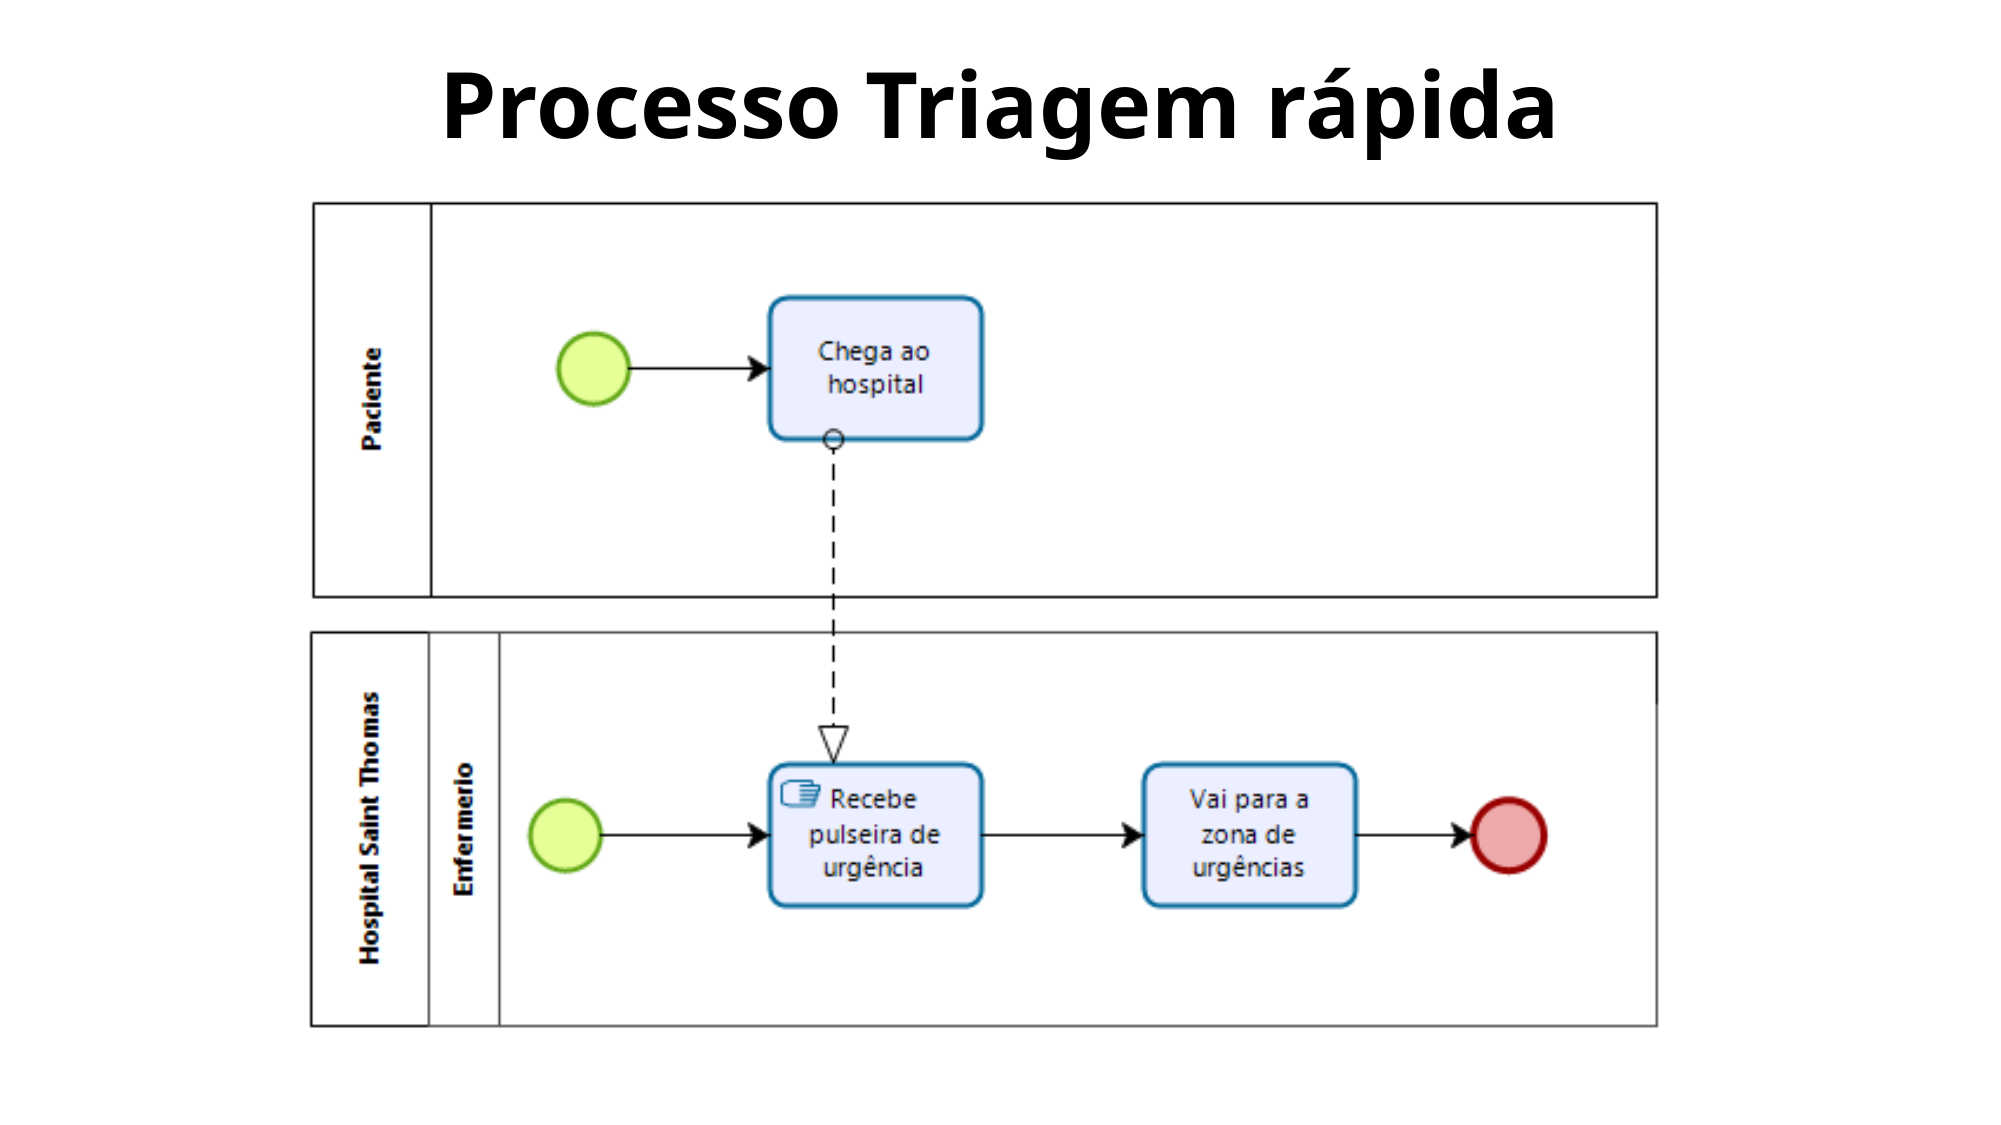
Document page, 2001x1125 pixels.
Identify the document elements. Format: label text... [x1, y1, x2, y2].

picture [299, 177, 1701, 1068]
title Processo Triagem rápida [137, 0, 1863, 218]
